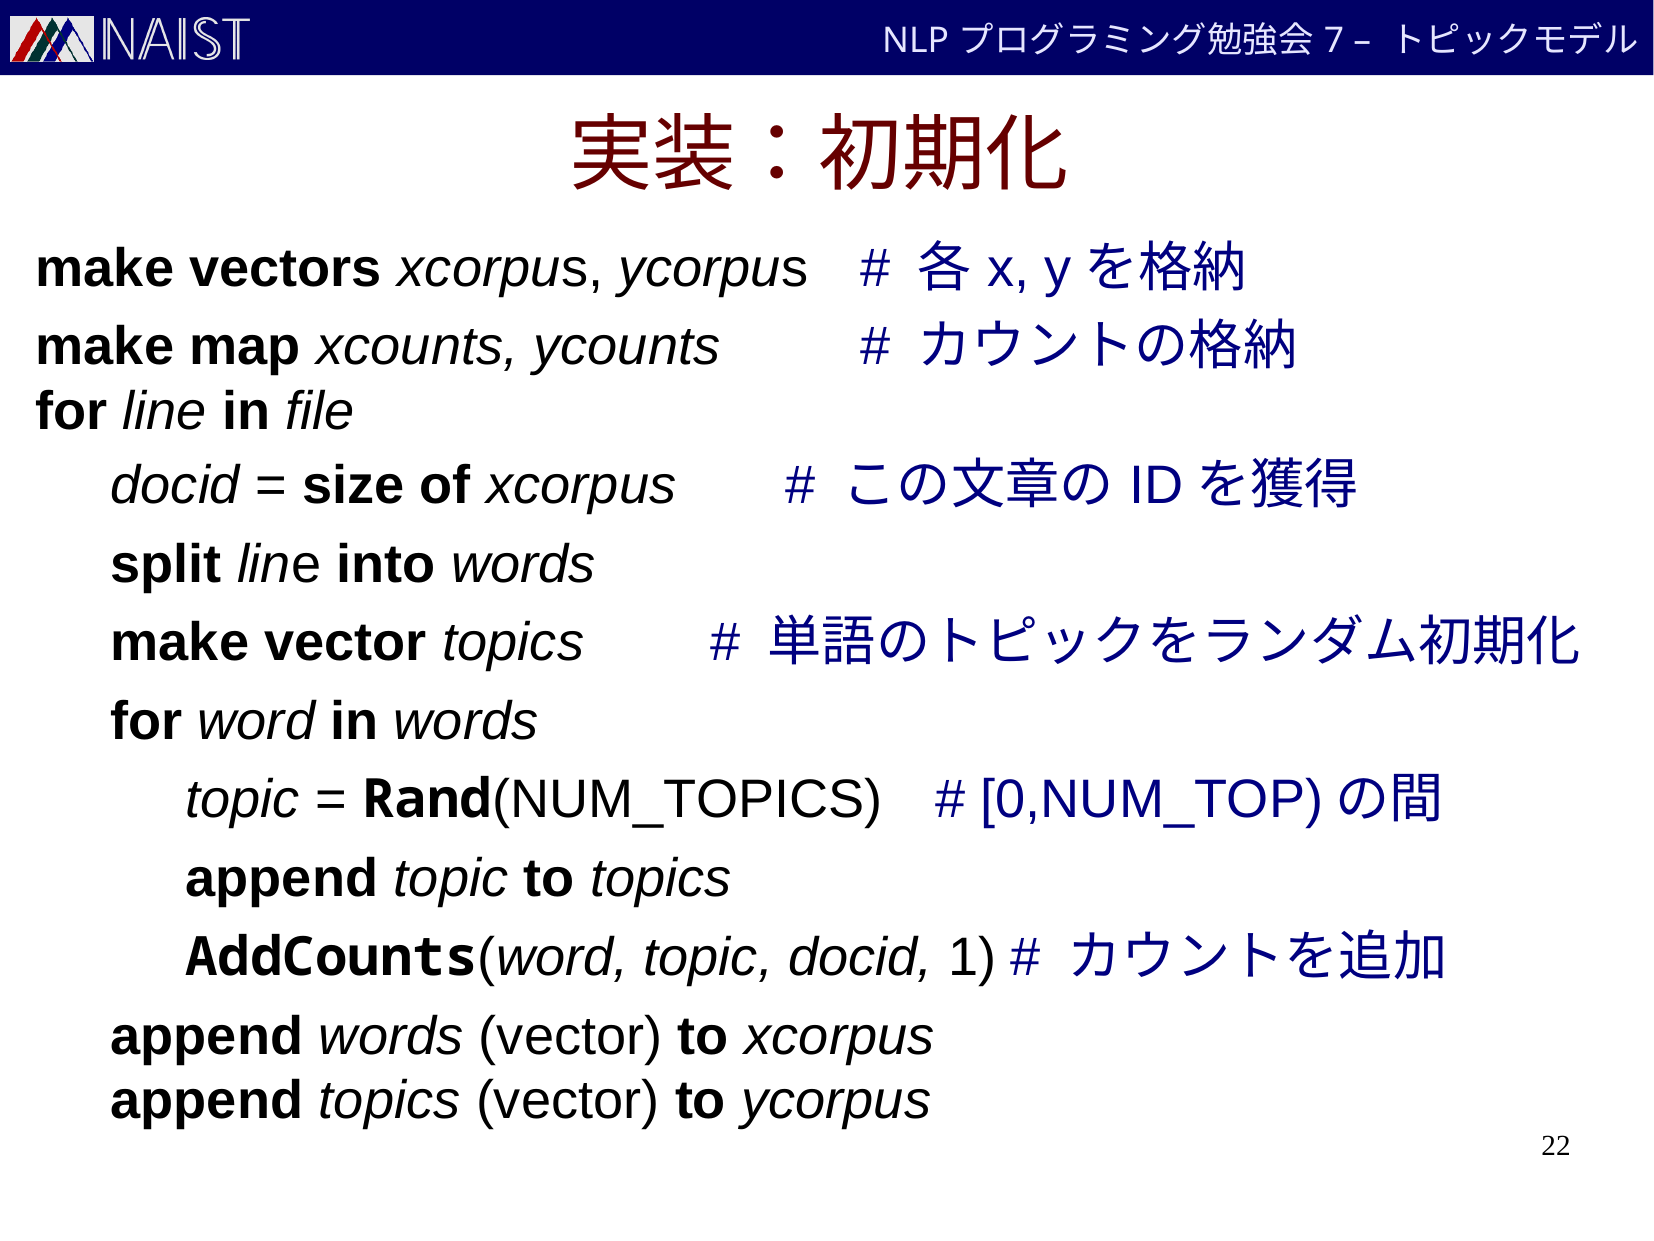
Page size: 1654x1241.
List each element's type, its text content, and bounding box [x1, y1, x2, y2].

title 実装：初期化 [75, 51, 1564, 223]
picture [102, 17, 251, 51]
picture [10, 16, 94, 62]
list make vectors xcorpus, ycorpus # 各x, yを格納 make map xcounts, ycounts # カウントの格納 for line in file docid = size of xcorpus # この文章のIDを獲得 split line into words make vector topics # 単語のトピックをランダム初期化 for word in words topic = Rand(NUM_TOPICS) # [0,NUM_TOP)の間 append topic to topics AddCounts(word, topic, docid, 1) # カウントを追加 append words (vector) to xcorpus append topics (vector) to ycorpus [0, 223, 1613, 1042]
